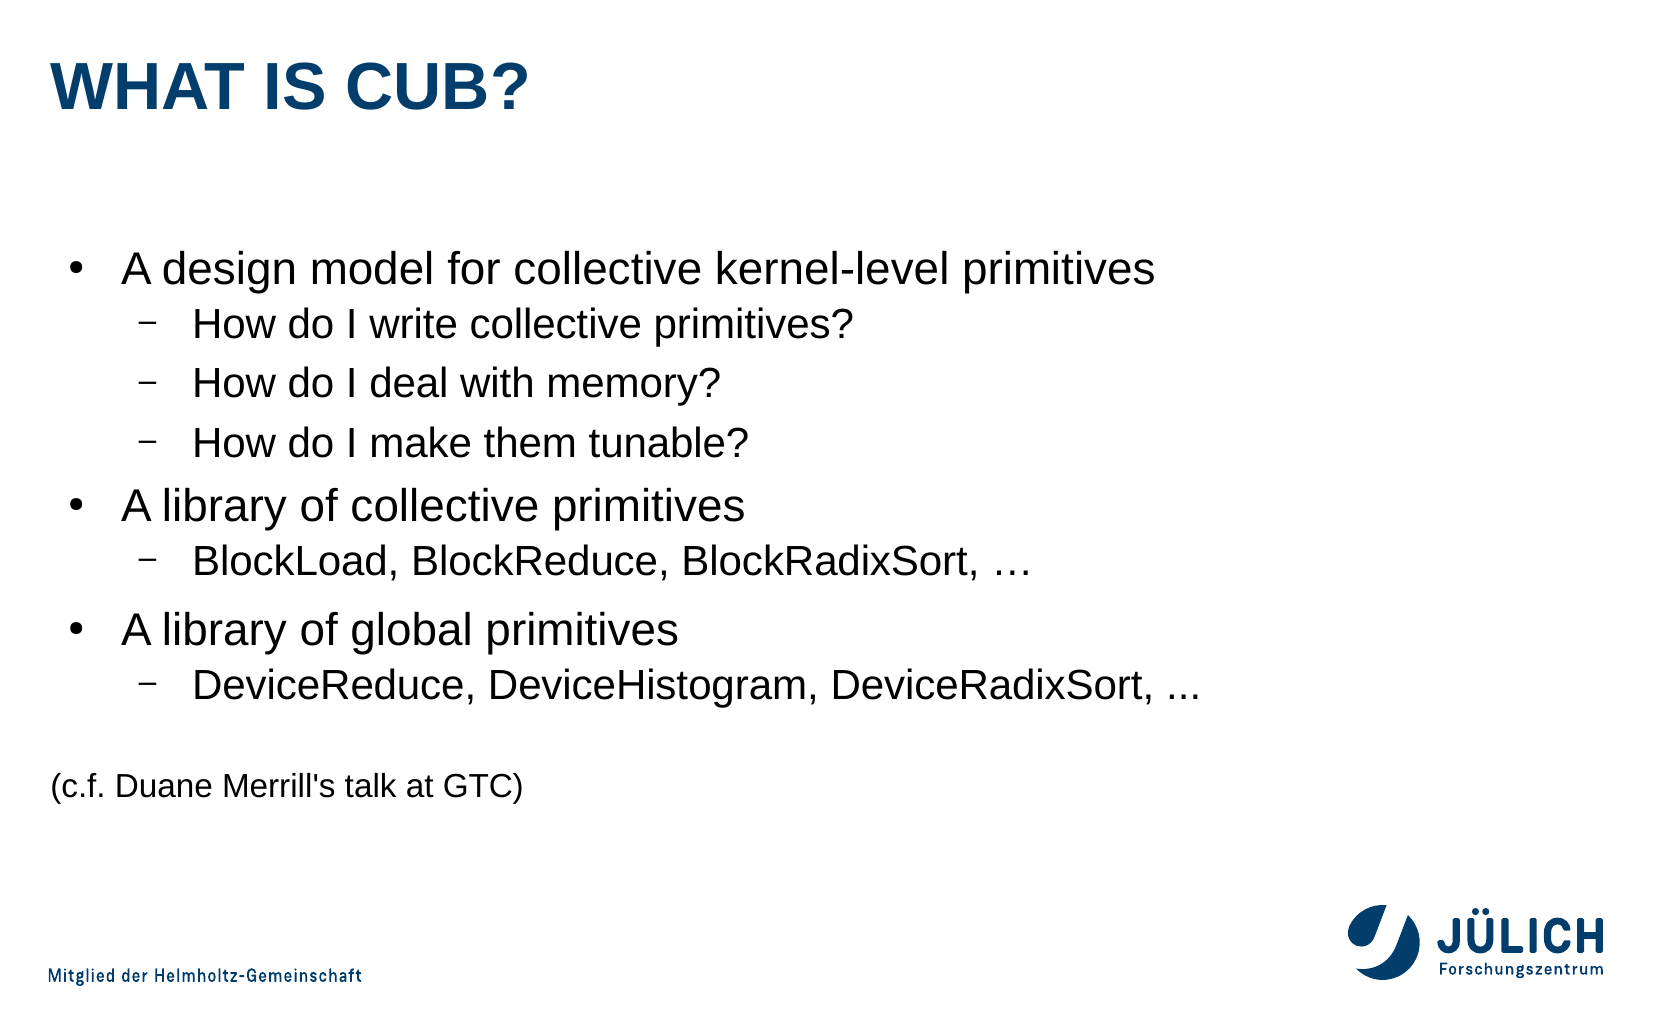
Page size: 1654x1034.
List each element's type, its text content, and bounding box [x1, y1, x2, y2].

title What is CUB? [50, 48, 1604, 219]
list A design model for collective kernel-level primitives How do I write collective primitives? How do I deal with memory? How do I make them tunable? A library of collective primitives BlockLoad, BlockReduce, BlockRadixSort, … A library of global primitives DeviceReduce, DeviceHistogram, DeviceRadixSort, ... (c.f. Duane Merrill's talk at GTC) [50, 235, 1604, 871]
